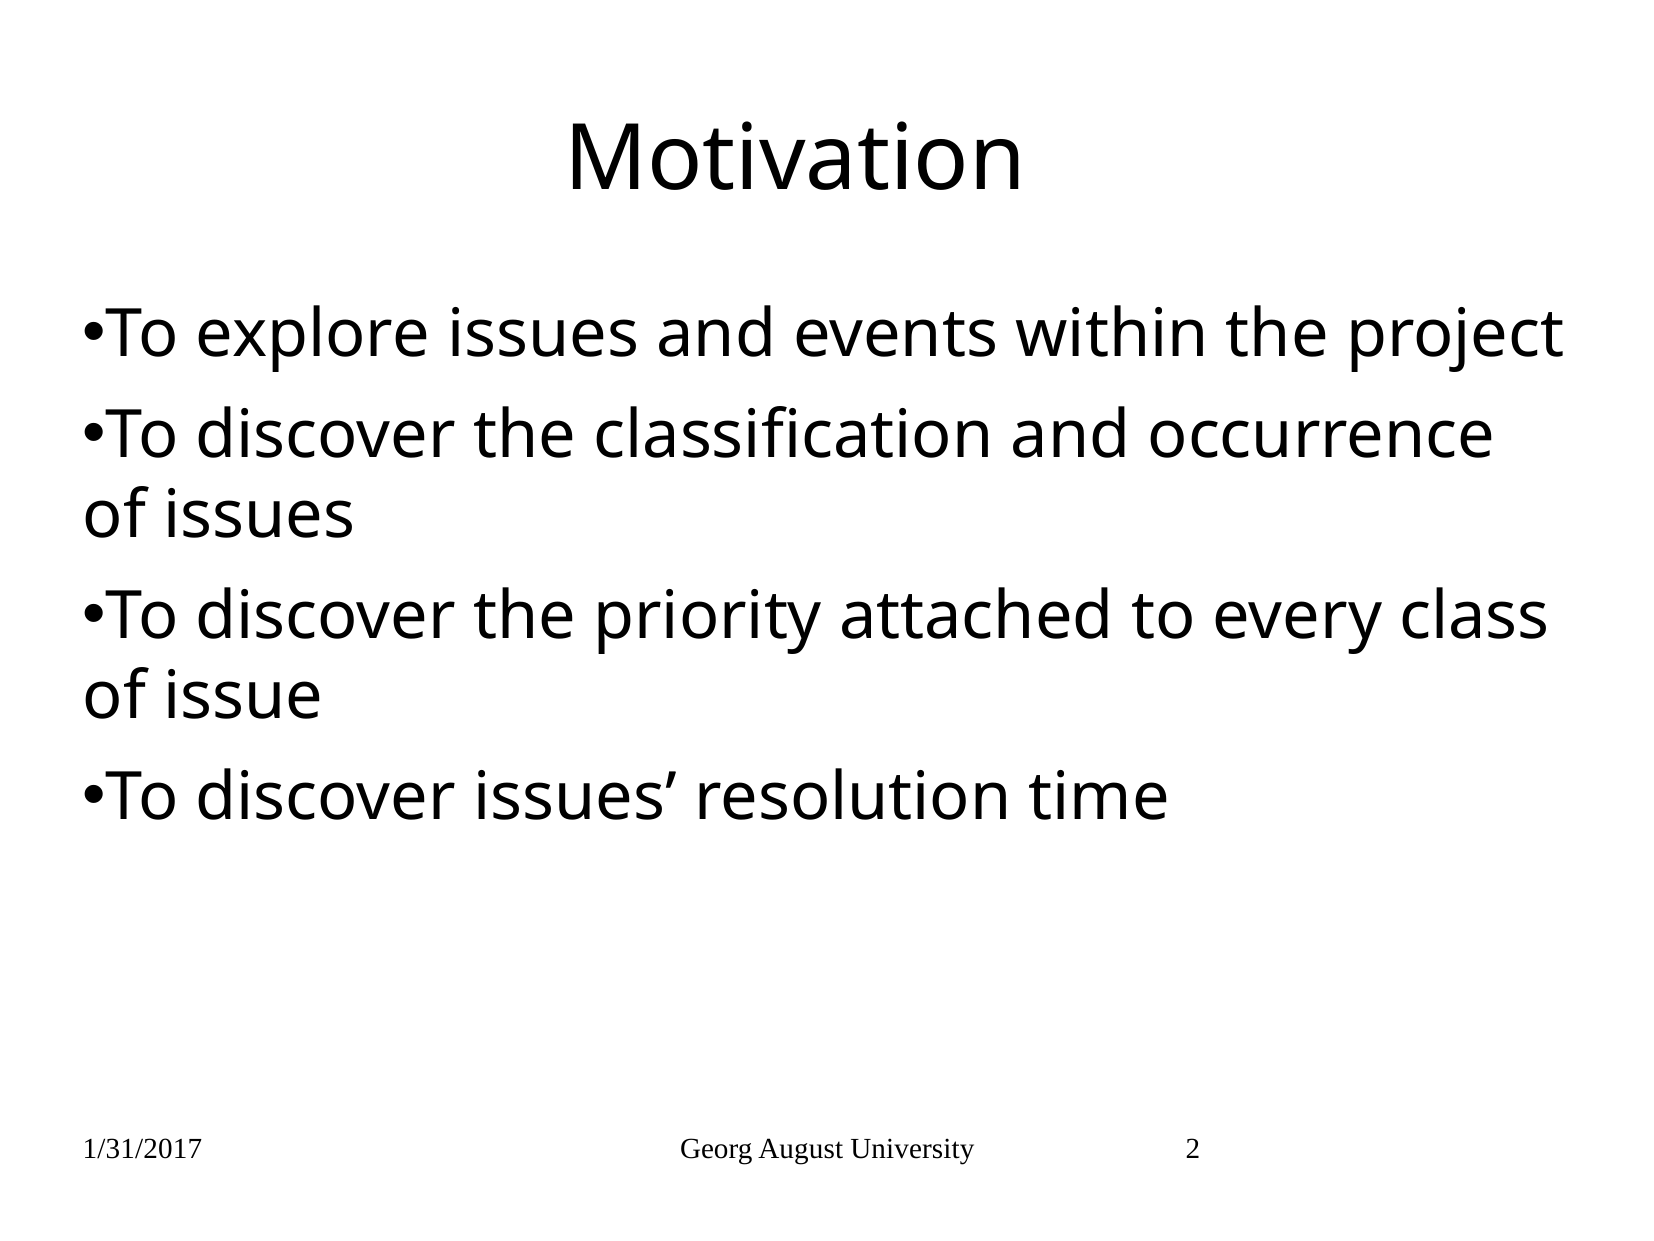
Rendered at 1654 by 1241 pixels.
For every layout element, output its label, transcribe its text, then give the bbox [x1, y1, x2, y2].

text_box 1/31/2017 [82, 1129, 468, 1216]
text_box [1185, 1129, 1571, 1216]
title Motivation [82, 49, 1571, 257]
text_box Georg August University [565, 1129, 1090, 1216]
list To explore issues and events within the project To discover the classification and occurrence of issues To discover the priority attached to every class of issue To discover issues’ resolution time [82, 290, 1571, 1010]
